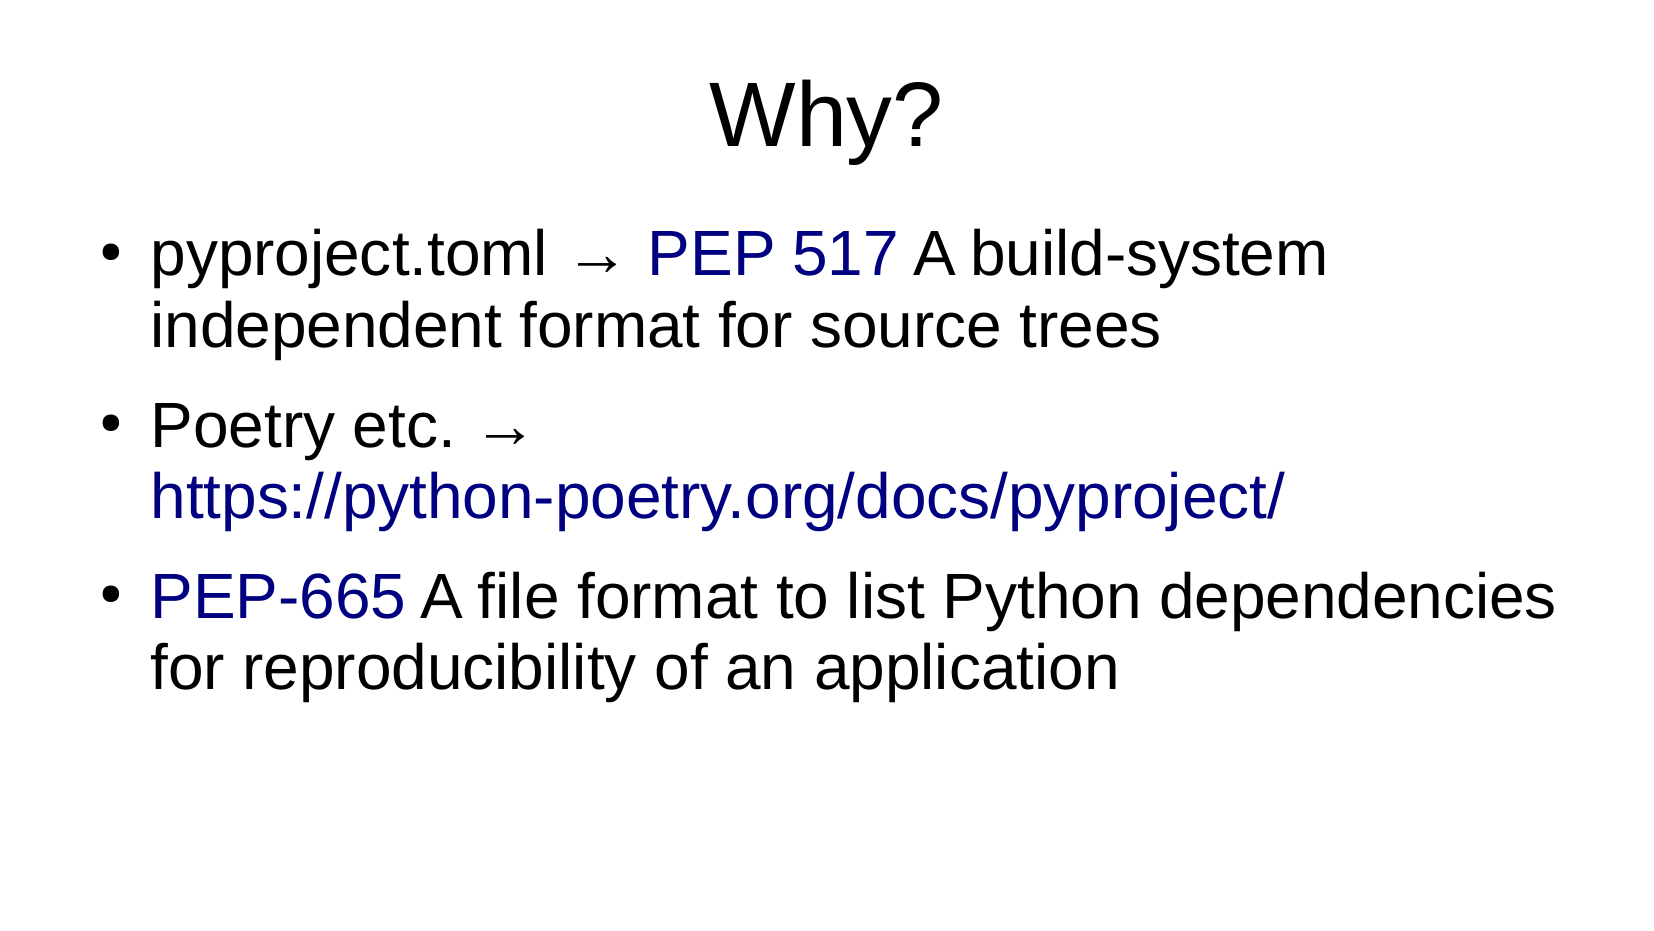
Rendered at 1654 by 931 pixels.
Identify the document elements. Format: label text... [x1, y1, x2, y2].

list pyproject.toml → PEP 517 A build-system independent format for source trees Poetry etc. → https://python-poetry.org/docs/pyproject/ PEP-665 A file format to list Python dependencies for reproducibility of an application [82, 217, 1571, 758]
title Why? [82, 37, 1571, 193]
